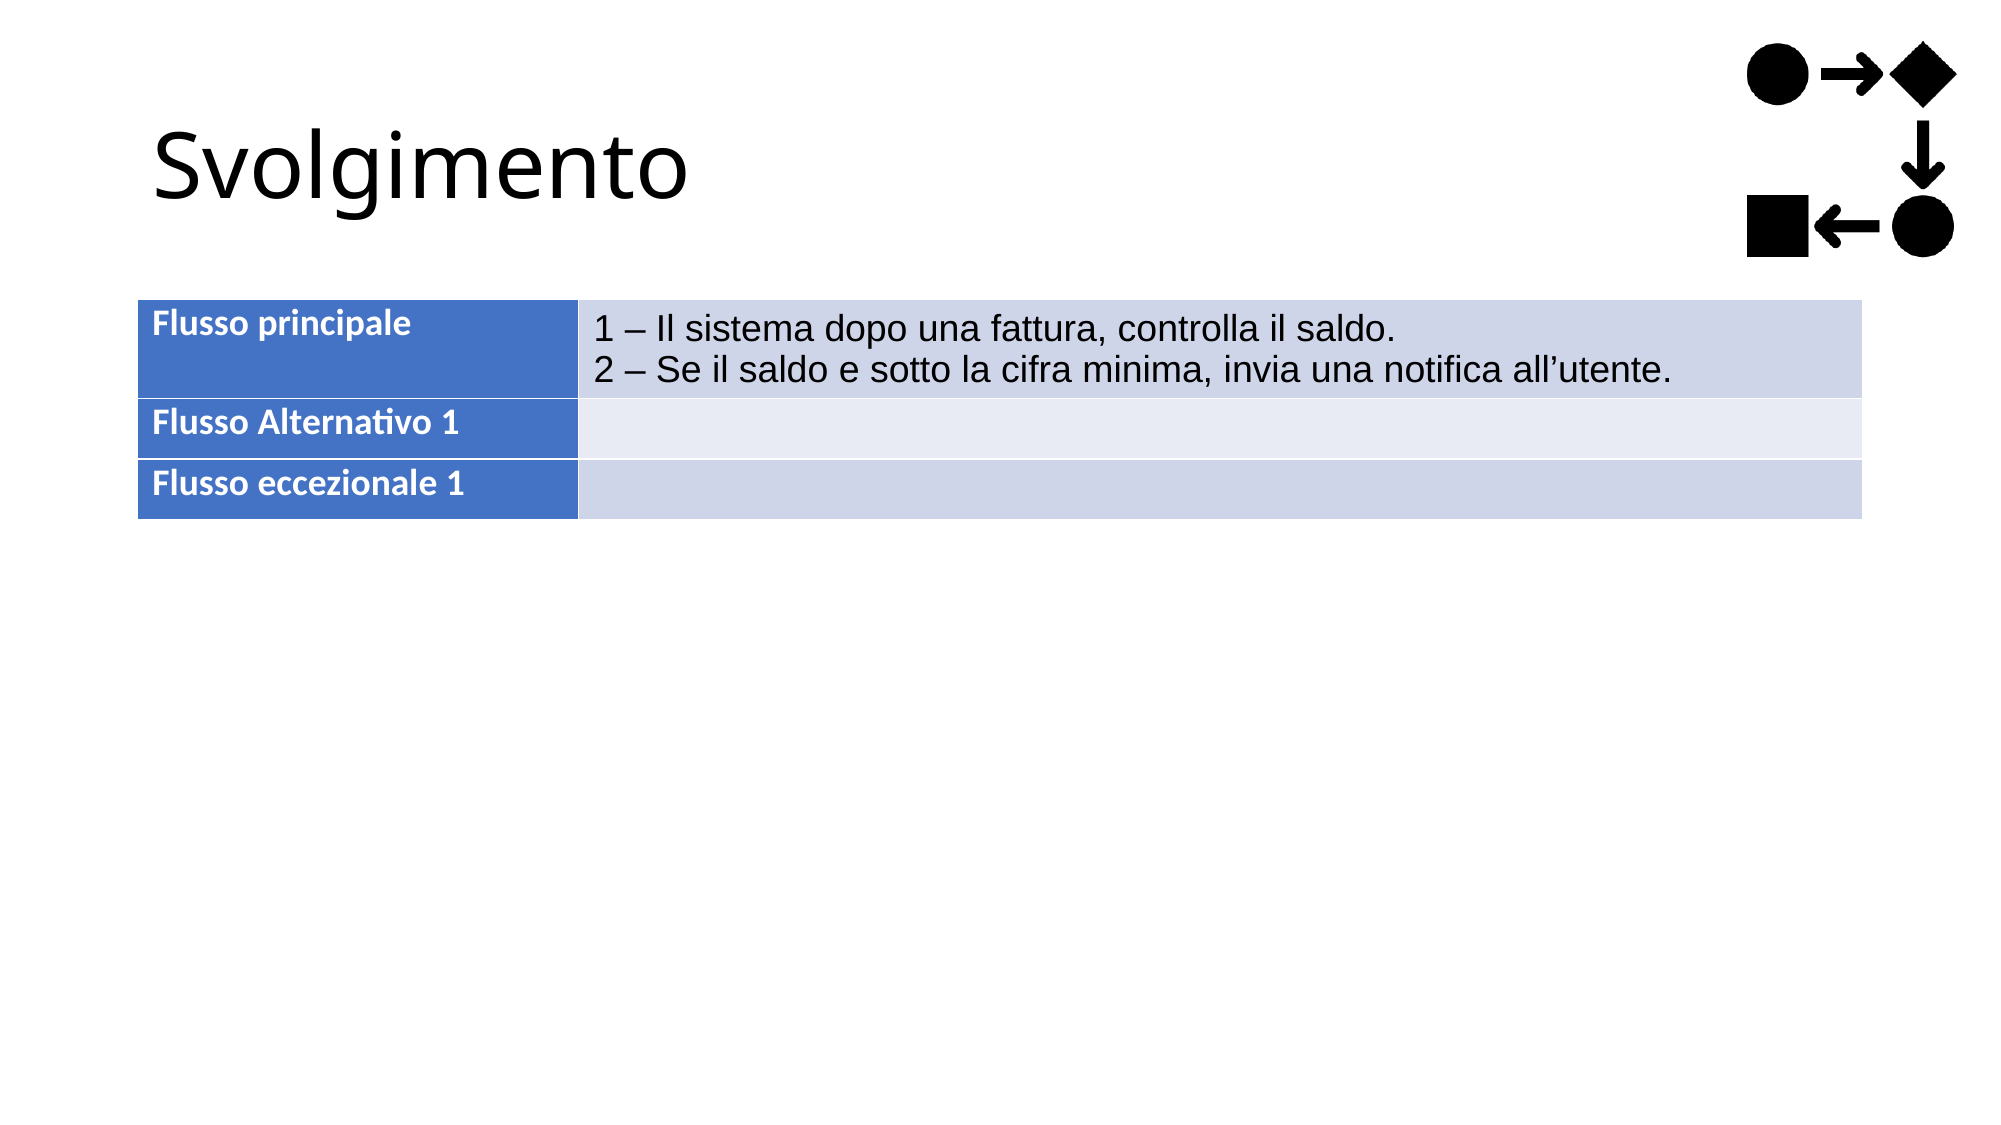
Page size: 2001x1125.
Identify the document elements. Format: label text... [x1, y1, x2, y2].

table_cell [579, 399, 1862, 458]
table_cell Flusso eccezionale 1 [138, 460, 578, 519]
title Svolgimento [137, 59, 1703, 278]
picture [1703, 0, 2000, 297]
table_header 1 – Il sistema dopo una fattura, controlla il saldo. 2 – Se il saldo e sotto la cifra minima, invia una notifica all’utente. [579, 300, 1862, 398]
table_header Flusso principale [138, 300, 578, 398]
table_cell Flusso Alternativo 1 [138, 399, 578, 458]
table_cell [579, 460, 1862, 519]
